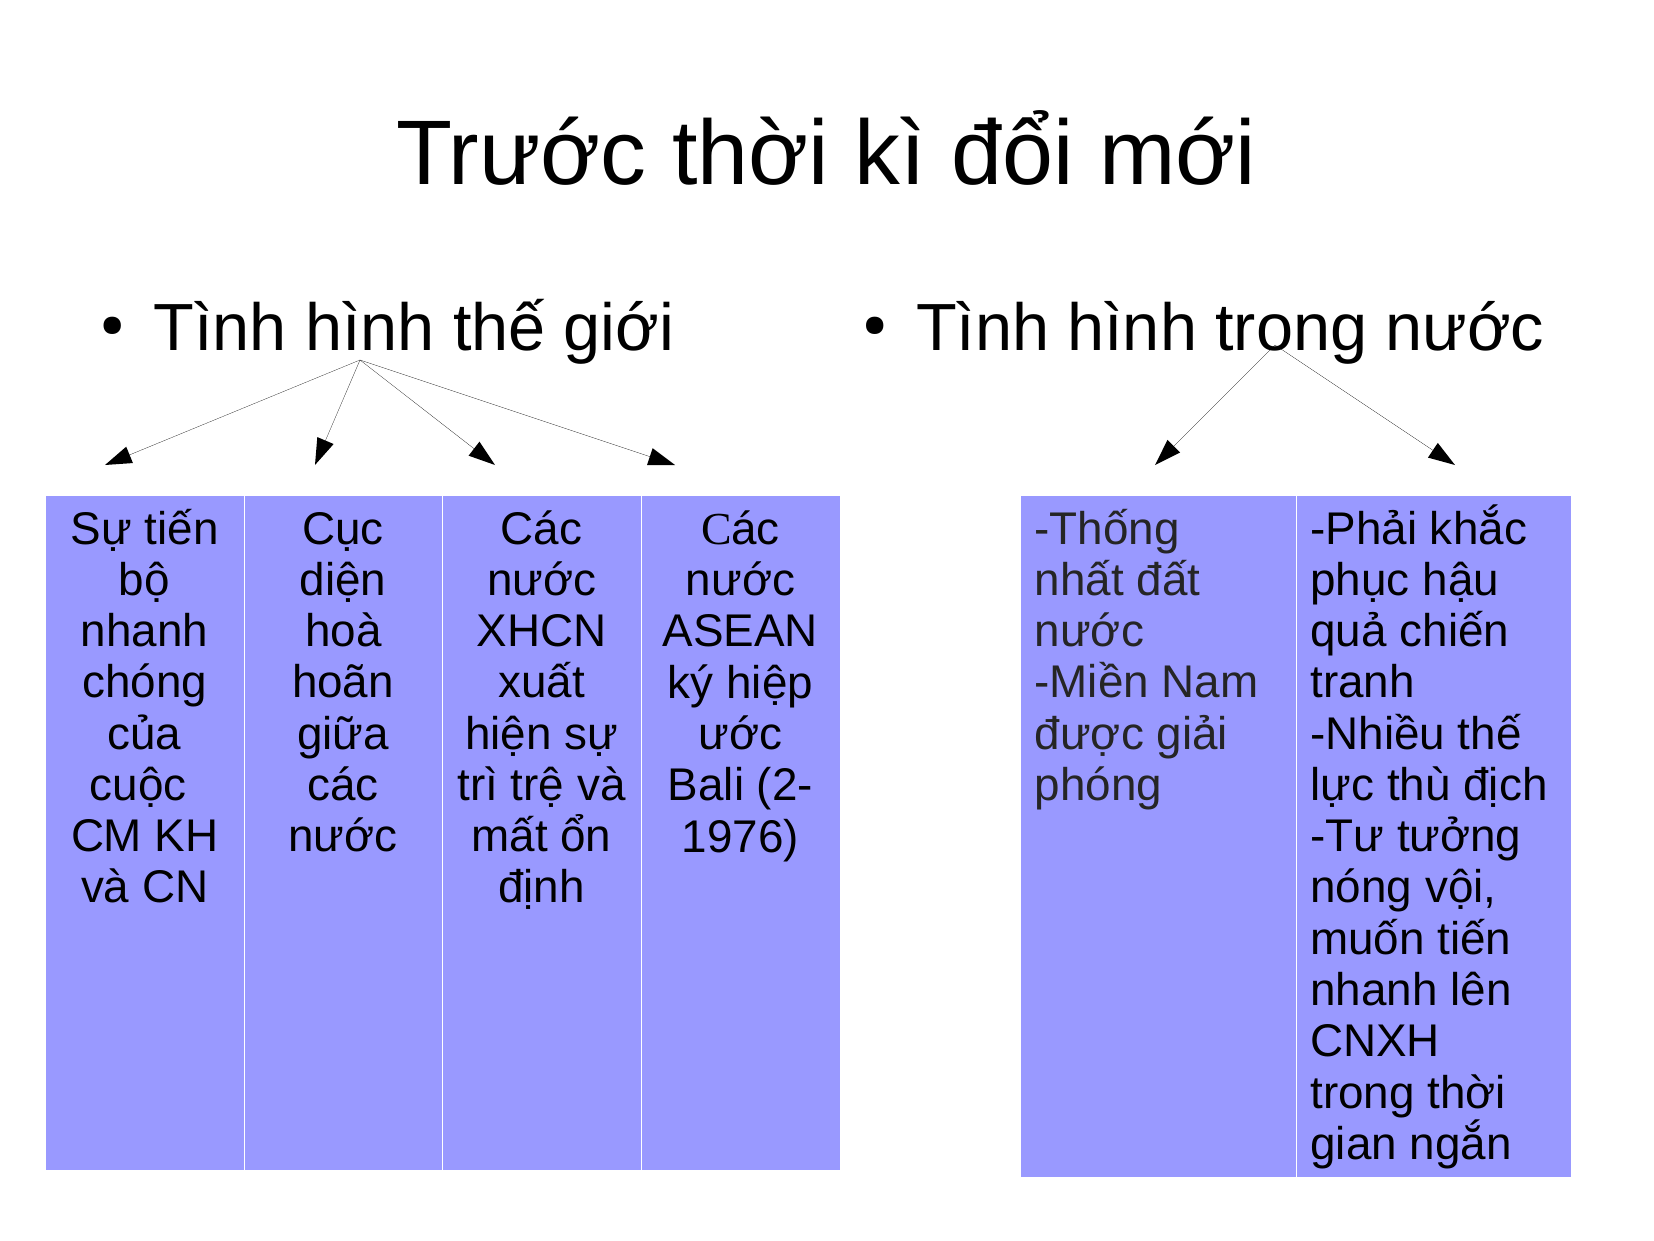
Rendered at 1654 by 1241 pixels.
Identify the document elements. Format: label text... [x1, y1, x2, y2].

table_header -Thống nhất đất nước -Miền Nam được giải phóng [1021, 496, 1296, 1177]
table_header Sự tiến bộ nhanh chóng của cuộc CM KH và CN [46, 496, 244, 1170]
list Tình hình thế giới [82, 290, 809, 495]
list Tình hình trong nước [845, 290, 1572, 1010]
title Trước thời kì đổi mới [82, 49, 1571, 257]
table_header Các nước XHCN xuất hiện sự trì trệ và mất ổn định [443, 496, 641, 1170]
table_header Cục diện hoà hoãn giữa các nước [245, 496, 442, 1170]
table_header -Phải khắc phục hậu quả chiến tranh -Nhiều thế lực thù địch -Tư tưởng nóng vội, muốn tiến nhanh lên CNXH trong thời gian ngắn [1297, 496, 1571, 1177]
table_header Các nước ASEAN ký hiệp ước Bali (2-1976) [642, 496, 840, 1170]
